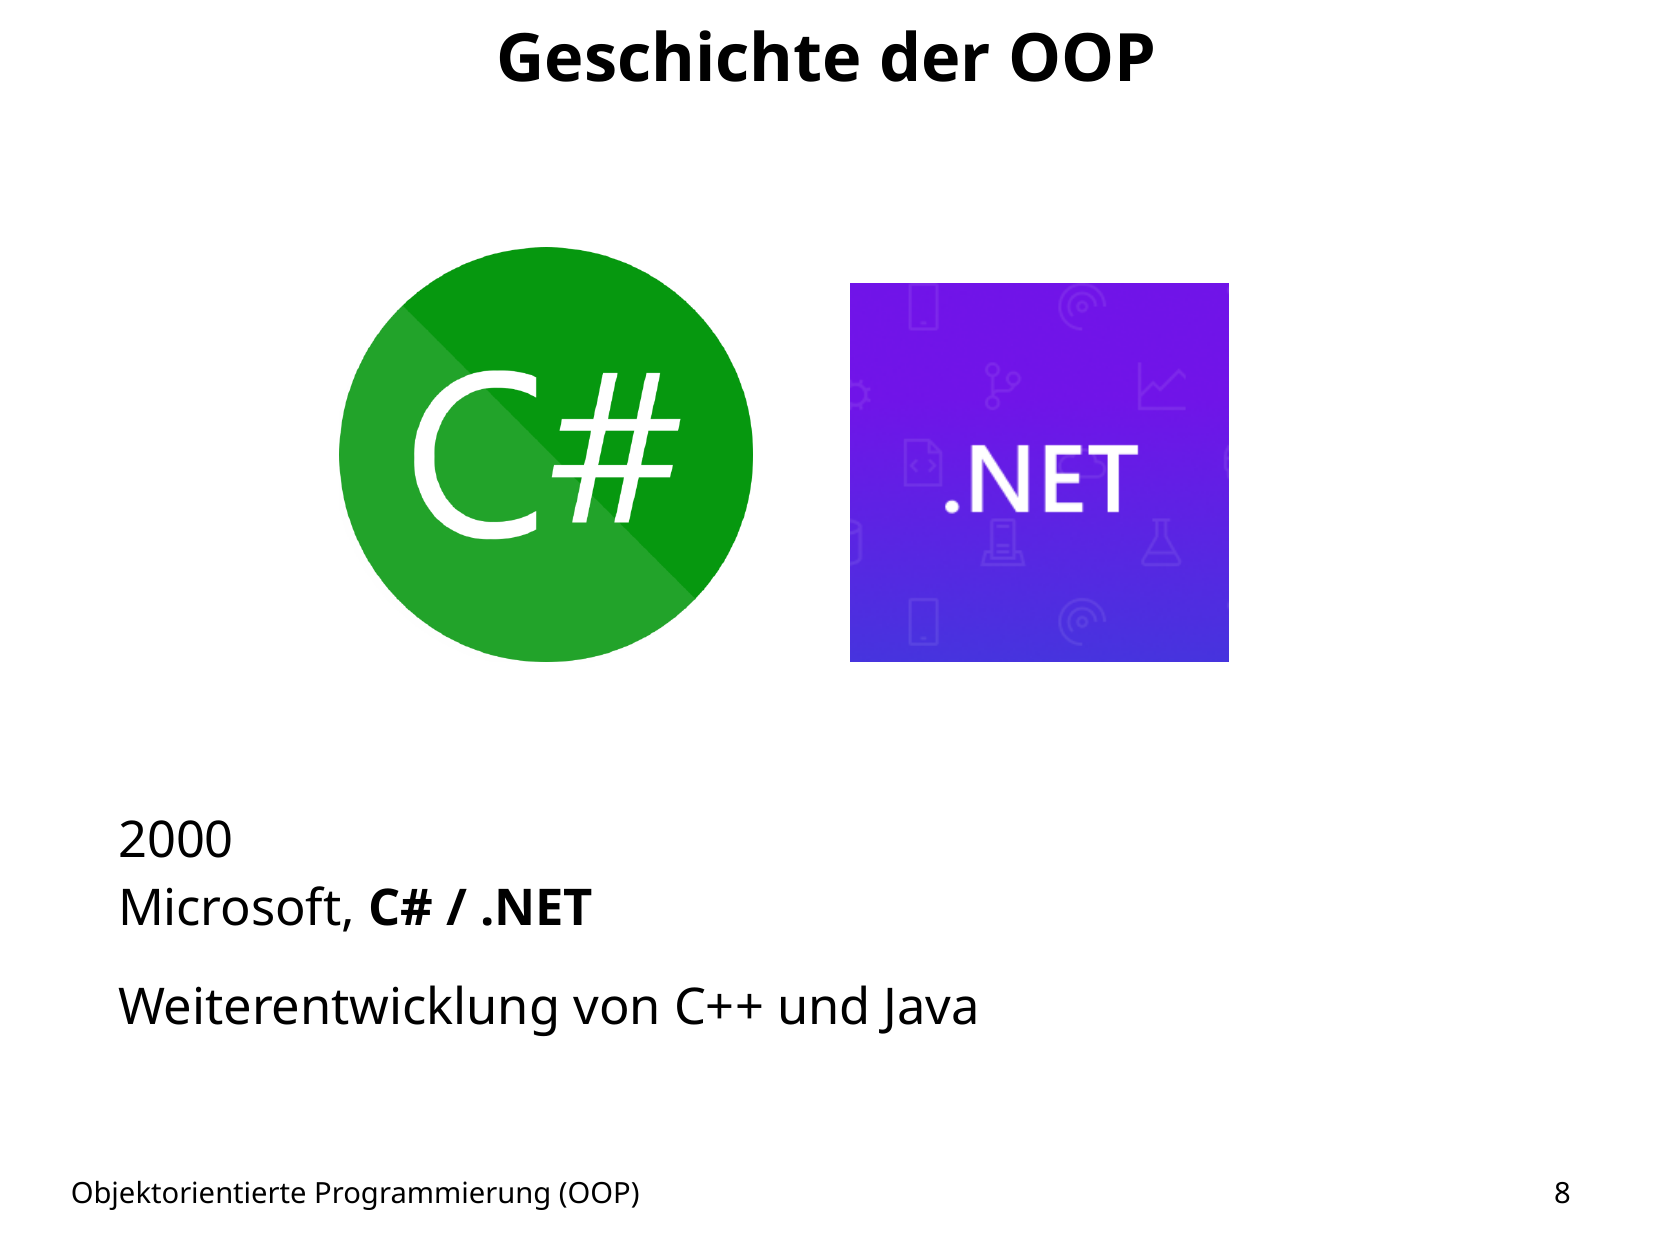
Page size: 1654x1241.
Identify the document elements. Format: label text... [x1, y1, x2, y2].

picture [339, 247, 753, 662]
title Geschichte der OOP [0, 5, 1654, 107]
picture [850, 283, 1229, 662]
list 2000 Microsoft, C# / .NET Weiterentwicklung von C++ und Java [118, 803, 1583, 1040]
